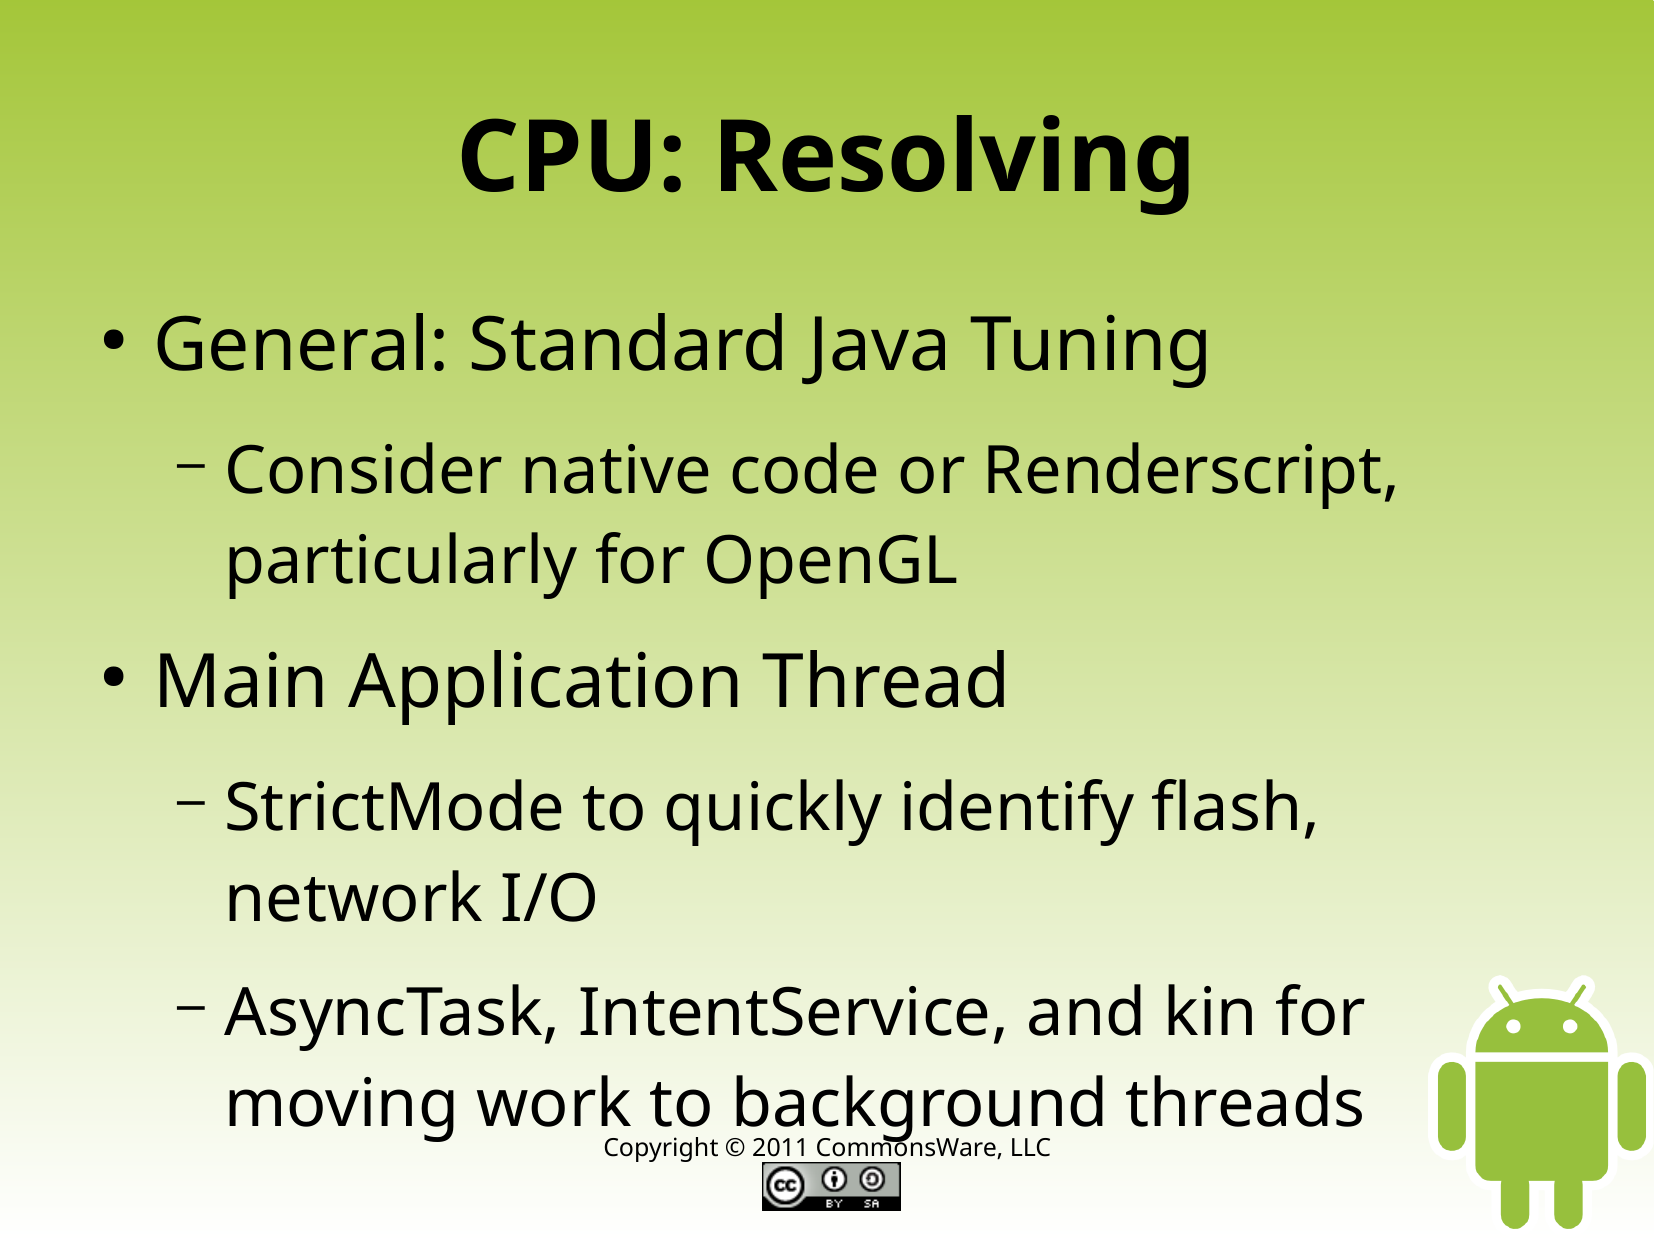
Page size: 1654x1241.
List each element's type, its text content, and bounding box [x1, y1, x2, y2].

picture [1428, 975, 1654, 1238]
title CPU: Resolving [82, 49, 1571, 257]
list General: Standard Java Tuning Consider native code or Renderscript, particularly for OpenGL Main Application Thread StrictMode to quickly identify flash, network I/O AsyncTask, IntentService, and kin for moving work to background threads [82, 290, 1571, 1126]
picture [762, 1162, 901, 1211]
